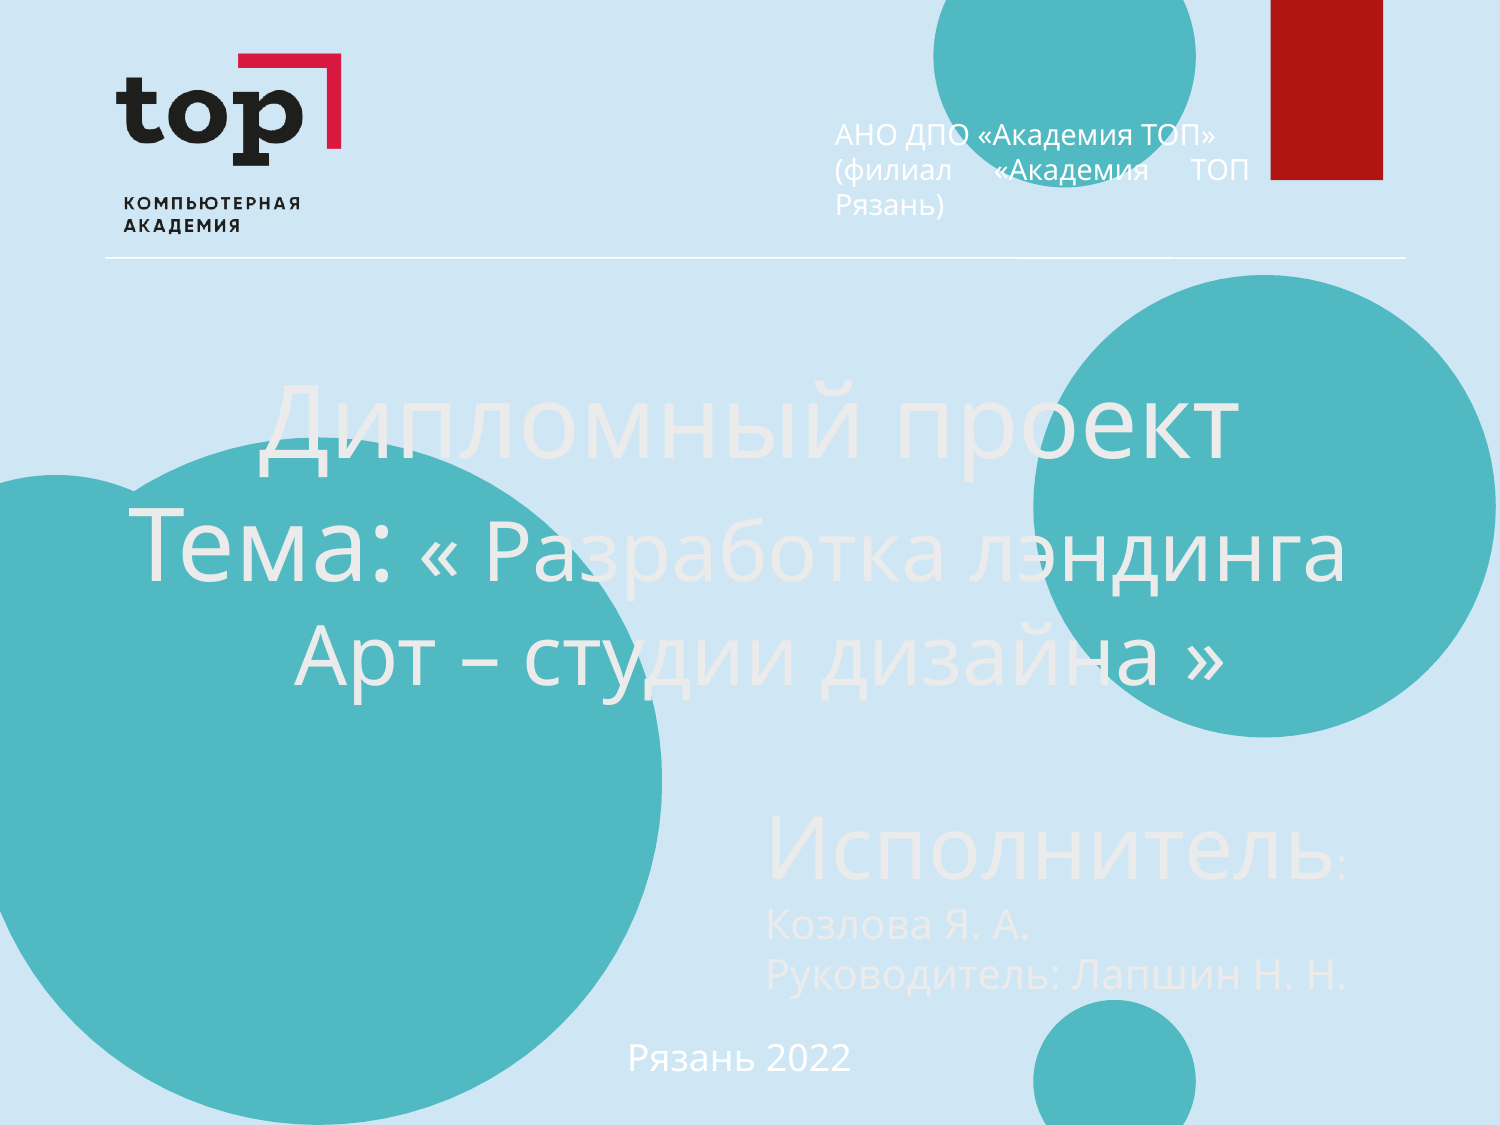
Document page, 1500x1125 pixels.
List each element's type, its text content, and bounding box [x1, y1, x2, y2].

text_box АНО ДПО «Академия ТОП» (филиал «Академия ТОП Рязань) [820, 109, 1266, 229]
subtitle Исполнитель: Козлова Я. А. Руководитель: Лапшин Н. Н. [750, 785, 1416, 933]
title Дипломный проект Тема: « Разработка лэндинга Арт – студии дизайна » [112, 349, 1388, 657]
picture [102, 33, 351, 246]
text_box Рязань 2022 [612, 1026, 867, 1087]
